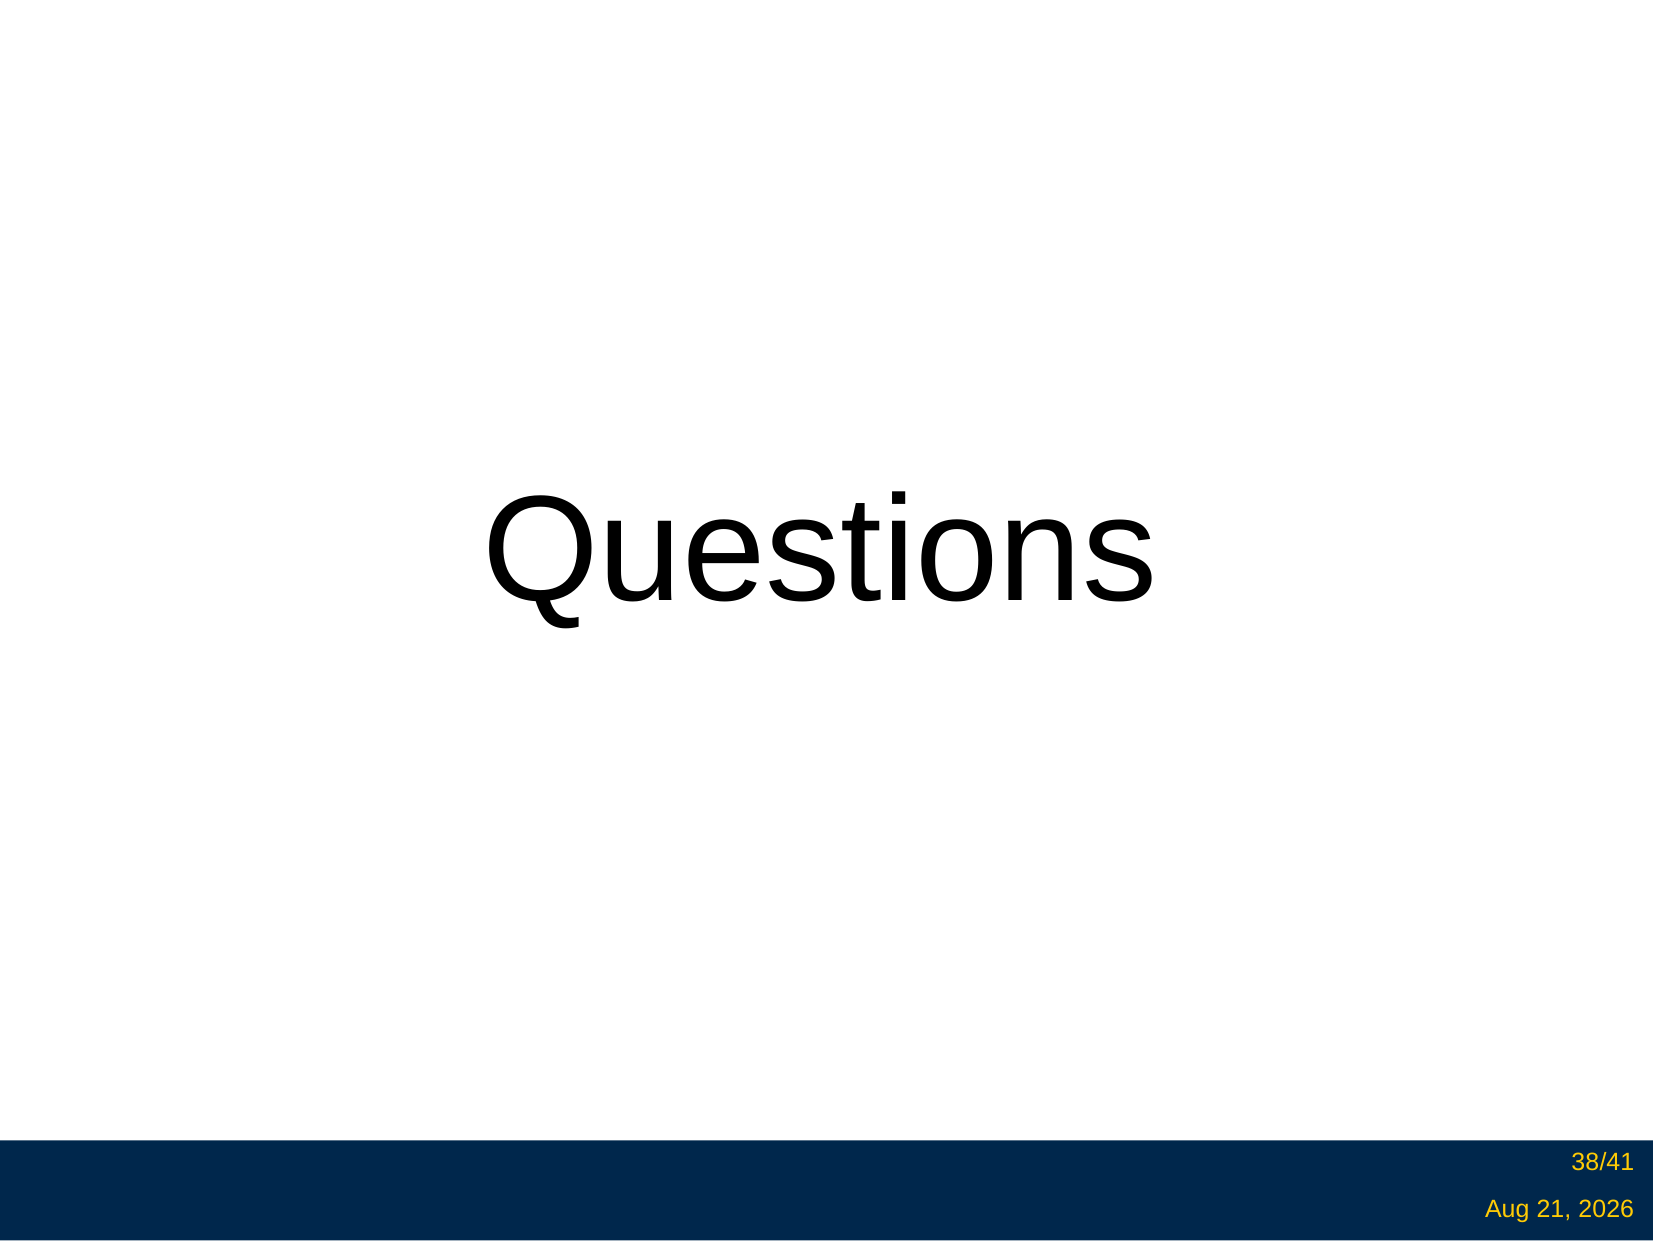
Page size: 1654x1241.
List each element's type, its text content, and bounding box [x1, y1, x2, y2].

text_box Questions [467, 457, 1173, 687]
